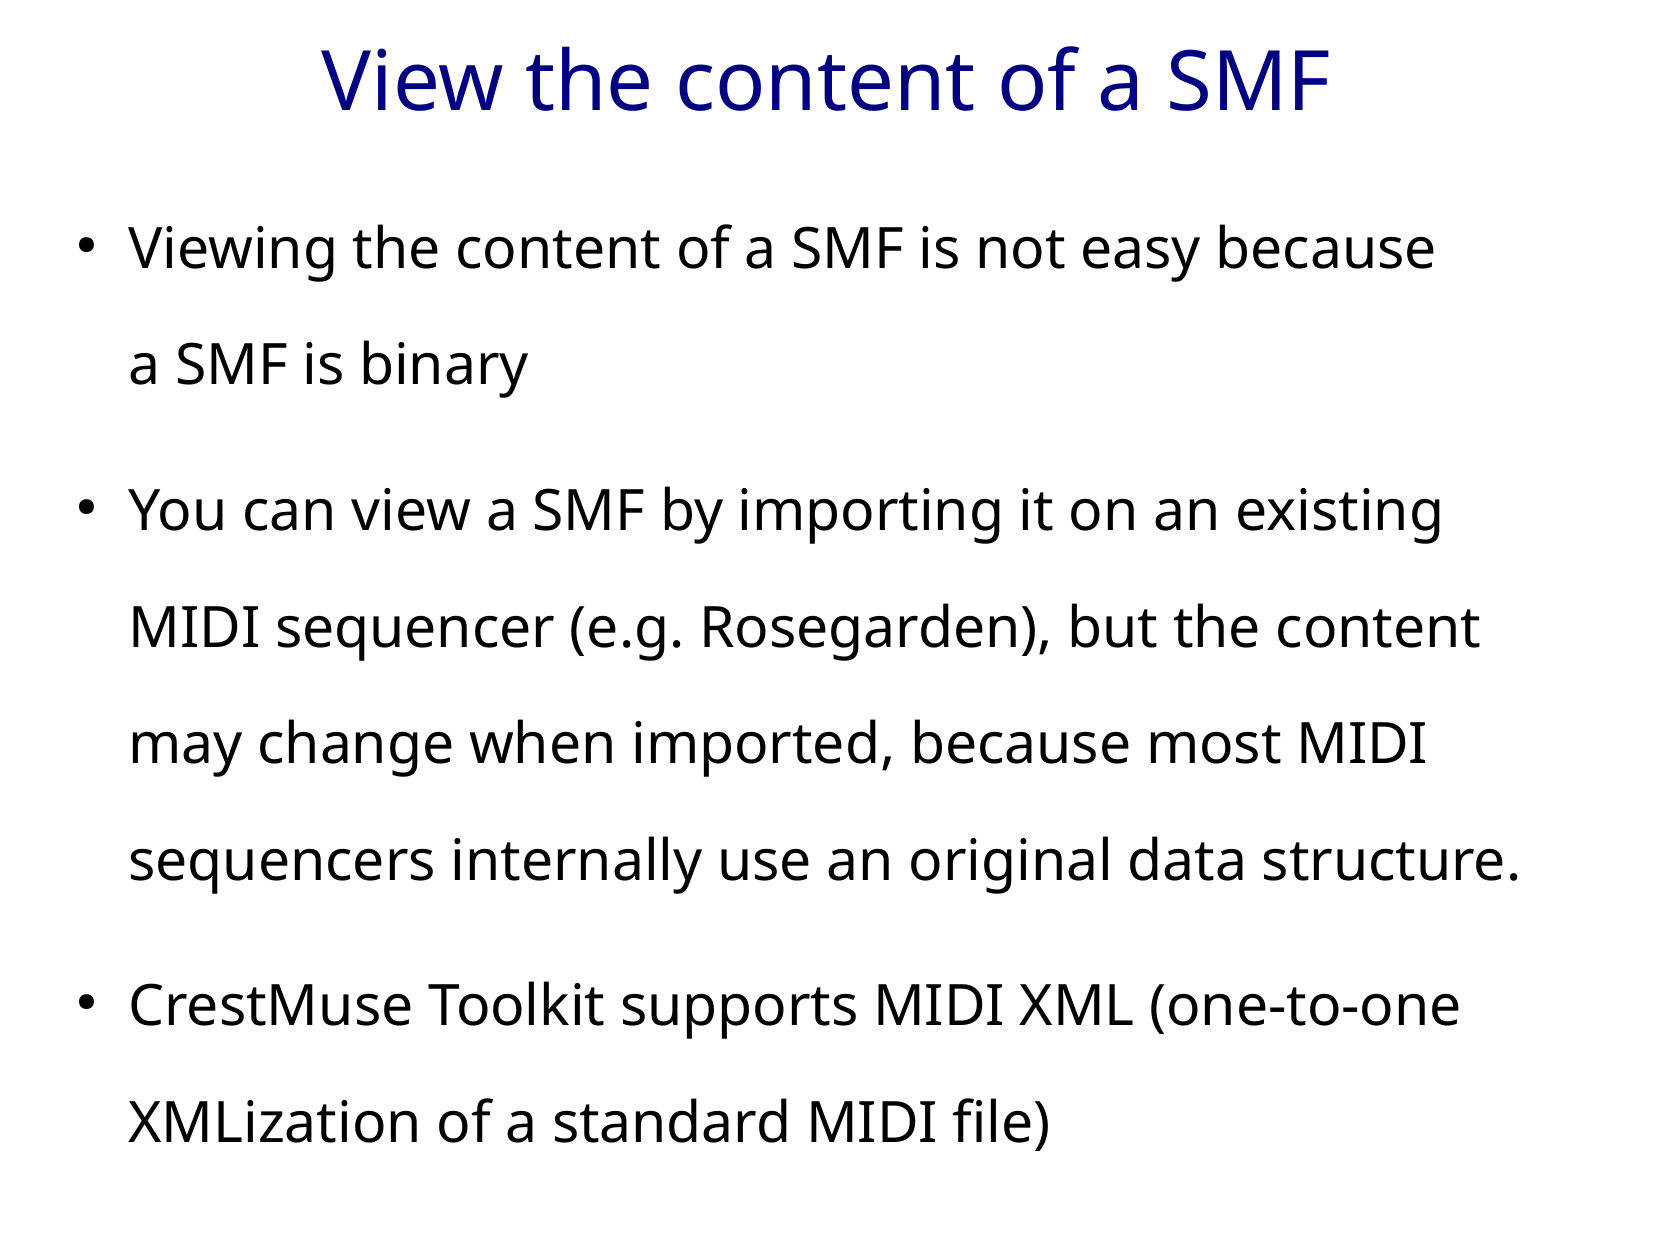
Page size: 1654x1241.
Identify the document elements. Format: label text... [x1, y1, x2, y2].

list Viewing the content of a SMF is not easy because a SMF is binary You can view a SMF by importing it on an existing MIDI sequencer (e.g. Rosegarden), but the content may change when imported, because most MIDI sequencers internally use an original data structure. CrestMuse Toolkit supports MIDI XML (one-to-one XMLization of a standard MIDI file) [59, 168, 1580, 1167]
title View the content of a SMF [82, 33, 1571, 125]
